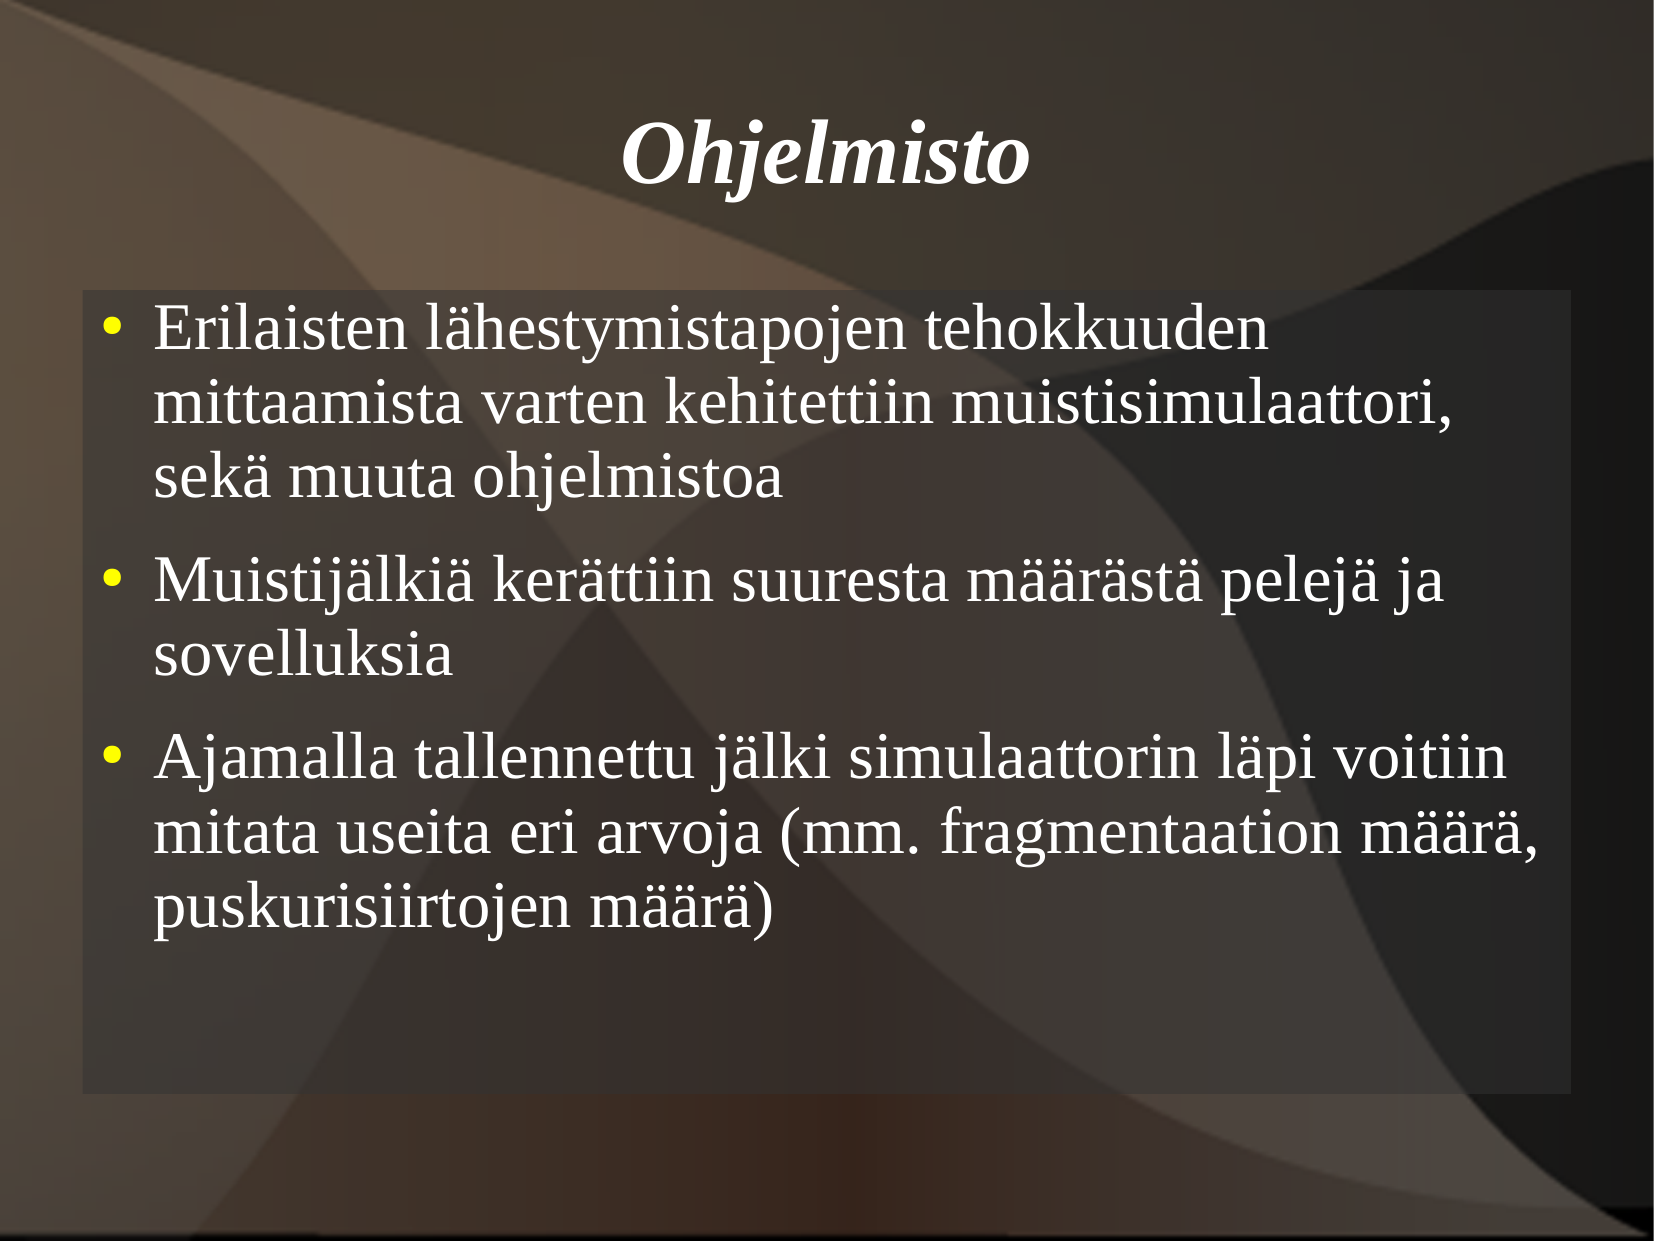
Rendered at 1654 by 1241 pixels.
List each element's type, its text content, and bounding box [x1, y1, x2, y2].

picture [0, 0, 1654, 1241]
title Ohjelmisto [82, 56, 1571, 250]
list Erilaisten lähestymistapojen tehokkuuden mittaamista varten kehitettiin muistisimulaattori, sekä muuta ohjelmistoa Muistijälkiä kerättiin suuresta määrästä pelejä ja sovelluksia Ajamalla tallennettu jälki simulaattorin läpi voitiin mitata useita eri arvoja (mm. fragmentaation määrä, puskurisiirtojen määrä) [82, 290, 1571, 1094]
